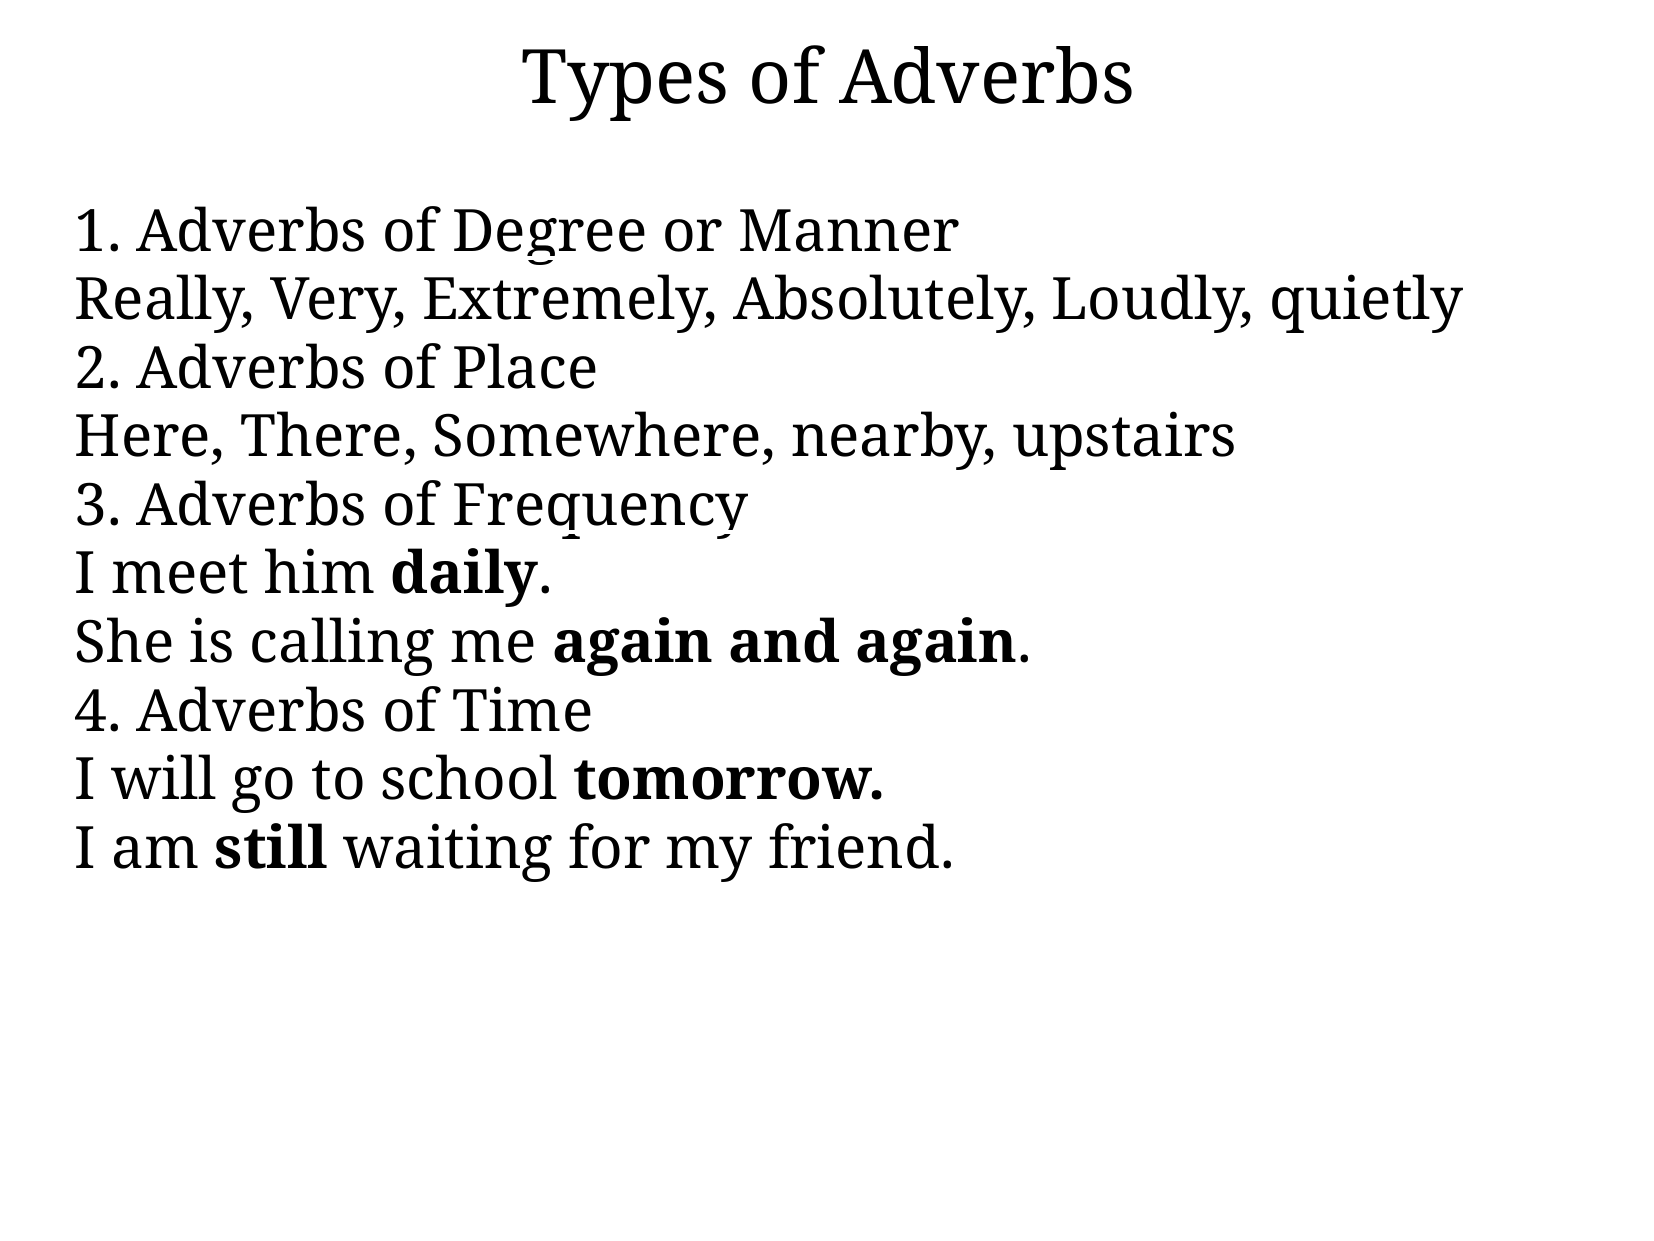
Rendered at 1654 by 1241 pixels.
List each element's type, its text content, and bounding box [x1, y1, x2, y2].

text_box 1. Adverbs of Degree or Manner Really, Very, Extremely, Absolutely, Loudly, quietly 2. Adverbs of Place Here, There, Somewhere, nearby, upstairs 3. Adverbs of Frequency I meet him daily. She is calling me again and again. 4. Adverbs of Time I will go to school tomorrow. I am still waiting for my friend. [74, 195, 1563, 1215]
text_box Types of Adverbs [82, 17, 1575, 135]
